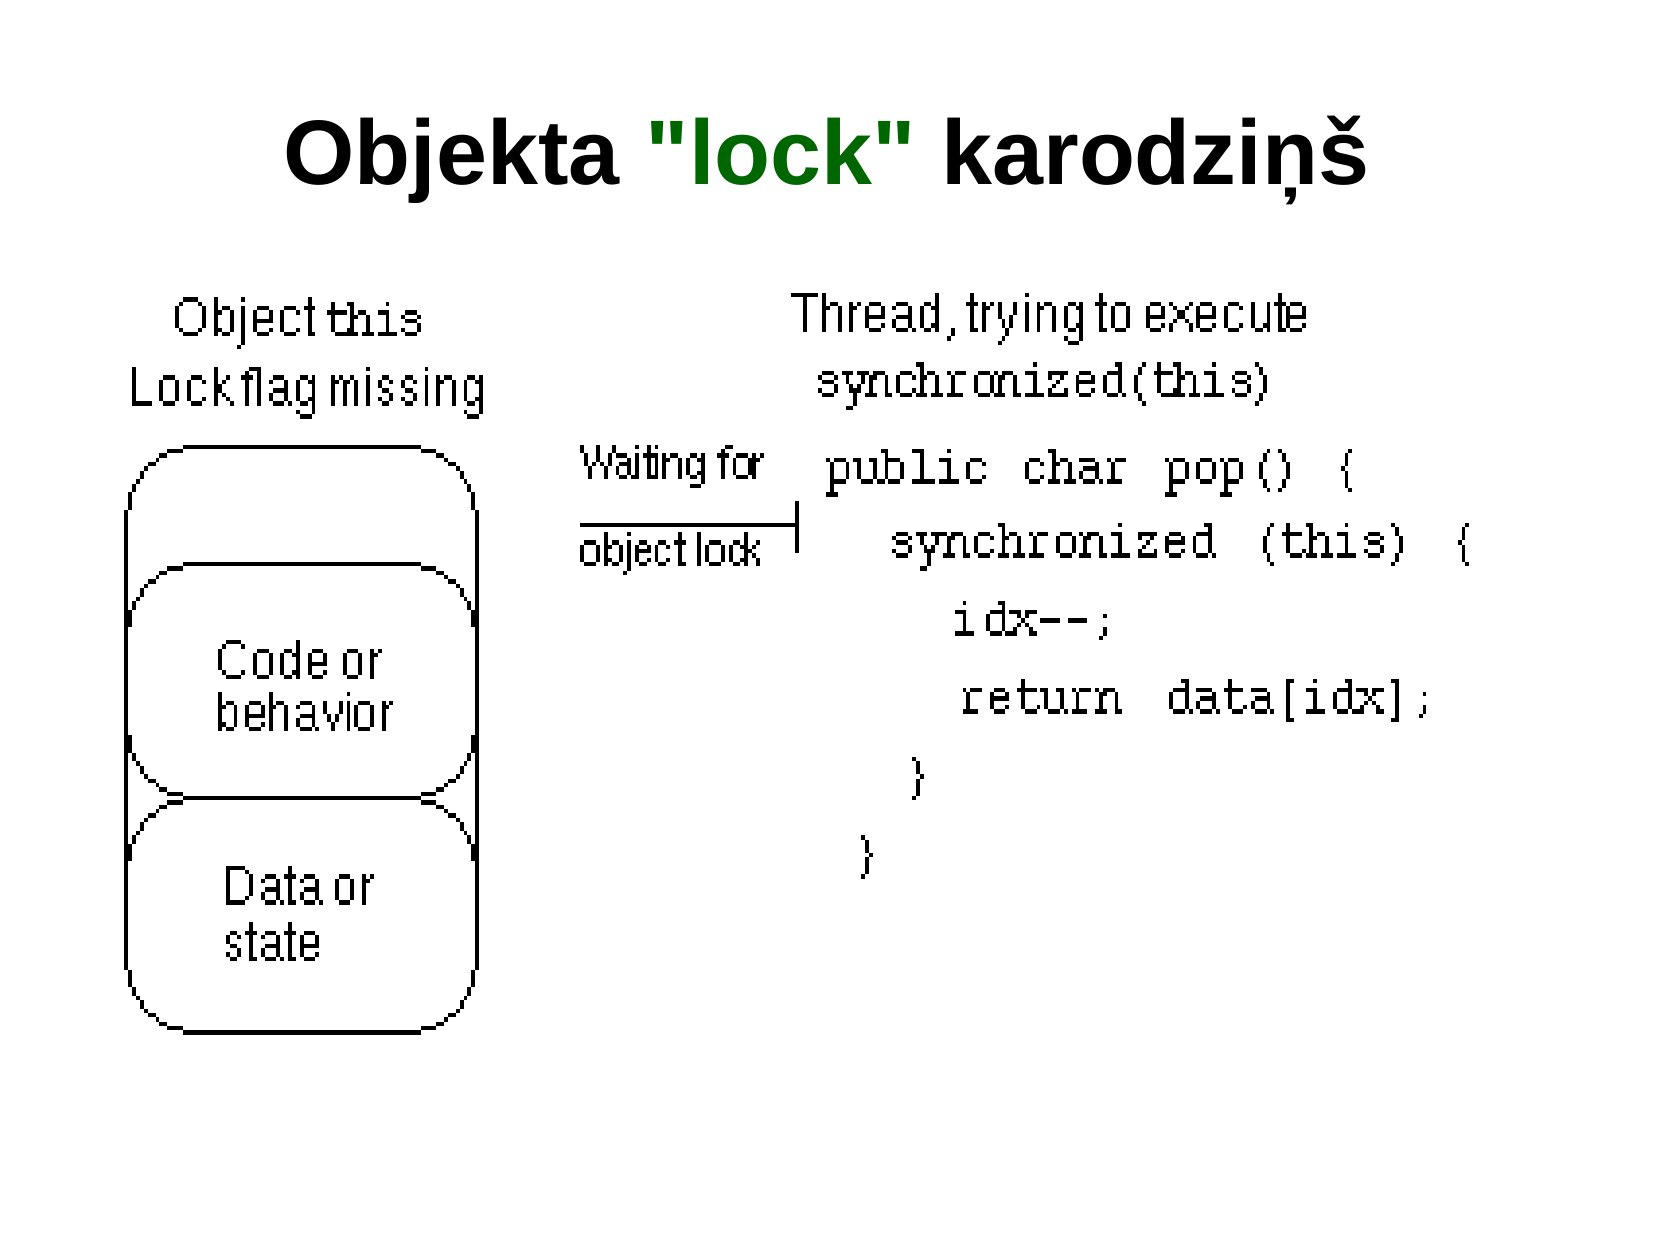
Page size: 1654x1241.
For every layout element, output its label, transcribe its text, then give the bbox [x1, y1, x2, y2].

title Objekta "lock" karodziņš [82, 49, 1571, 257]
picture [82, 224, 1501, 1123]
